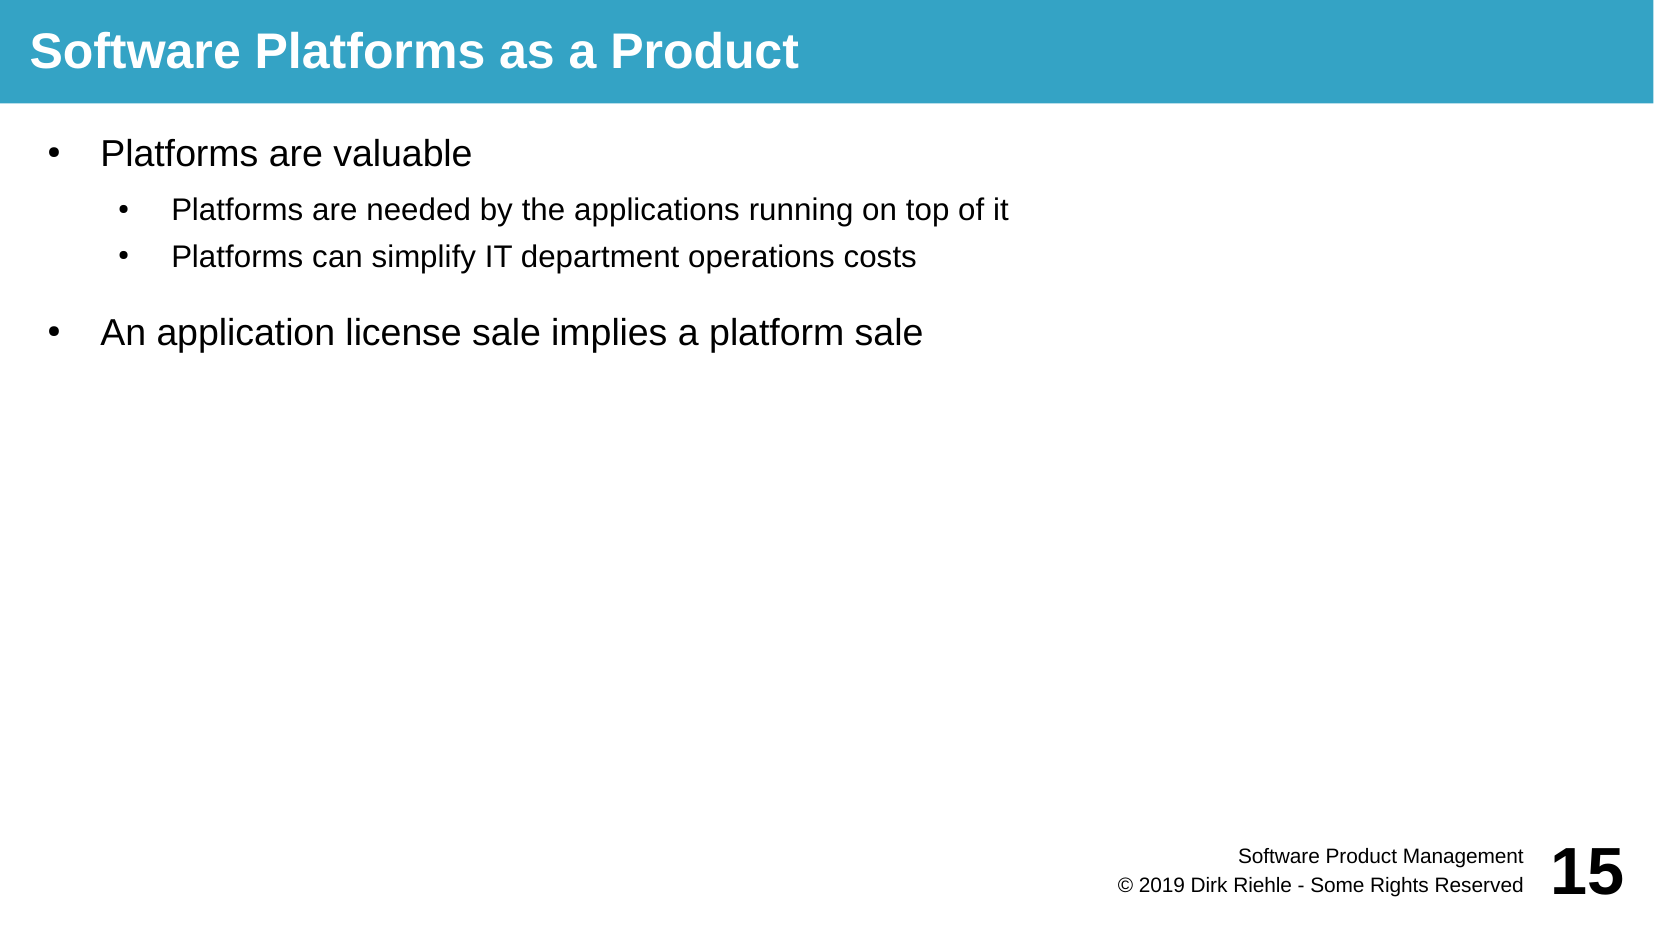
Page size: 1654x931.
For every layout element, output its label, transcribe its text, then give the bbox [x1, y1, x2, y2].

title Software Platforms as a Product [0, 0, 1654, 104]
list Platforms are valuable Platforms are needed by the applications running on top of it Platforms can simplify IT department operations costs An application license sale implies a platform sale [29, 132, 1625, 813]
